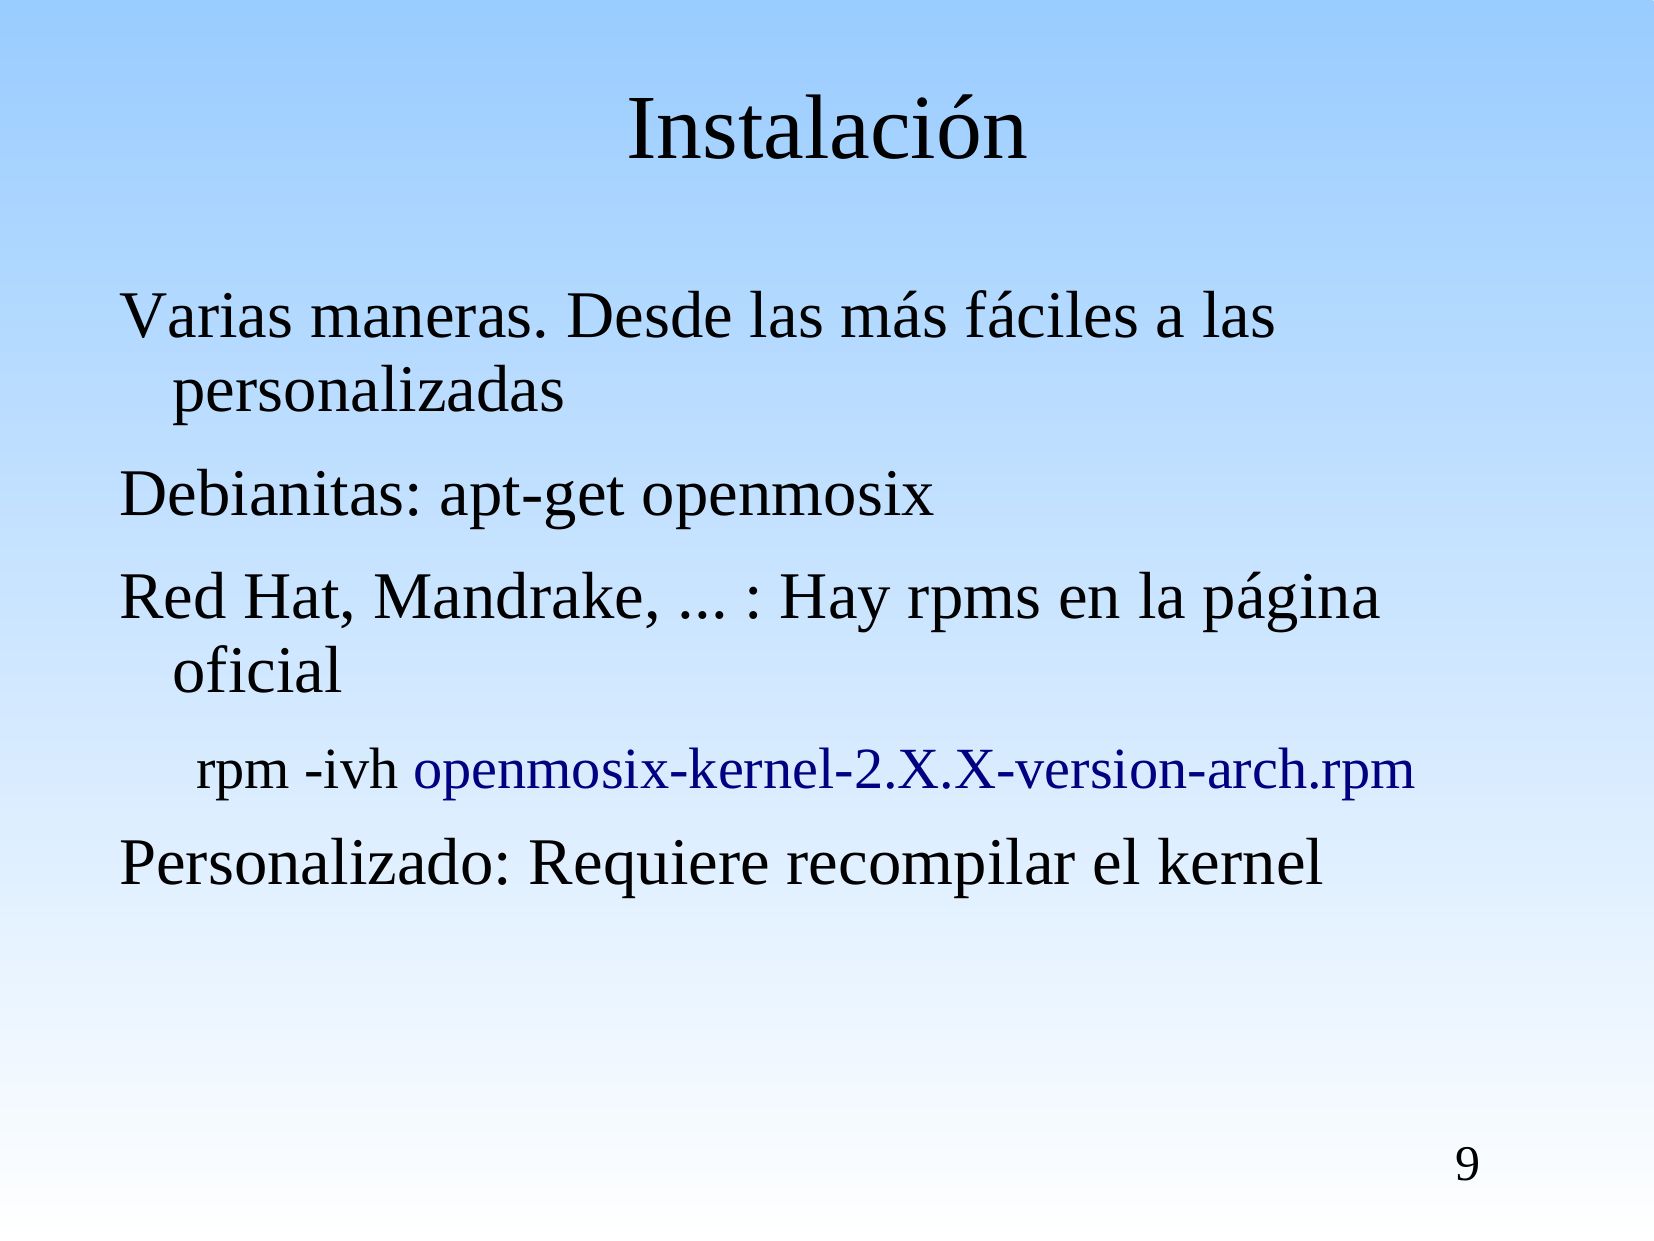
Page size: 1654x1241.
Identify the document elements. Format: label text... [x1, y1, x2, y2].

text_box <número> [1455, 1135, 1654, 1206]
title Instalación [121, 60, 1534, 194]
list Varias maneras. Desde las más fáciles a las personalizadas Debianitas: apt-get openmosix Red Hat, Mandrake, ... : Hay rpms en la página oficial rpm -ivh openmosix-kernel-2.X.X-version-arch.rpm Personalizado: Requiere recompilar el kernel [101, 277, 1563, 1060]
